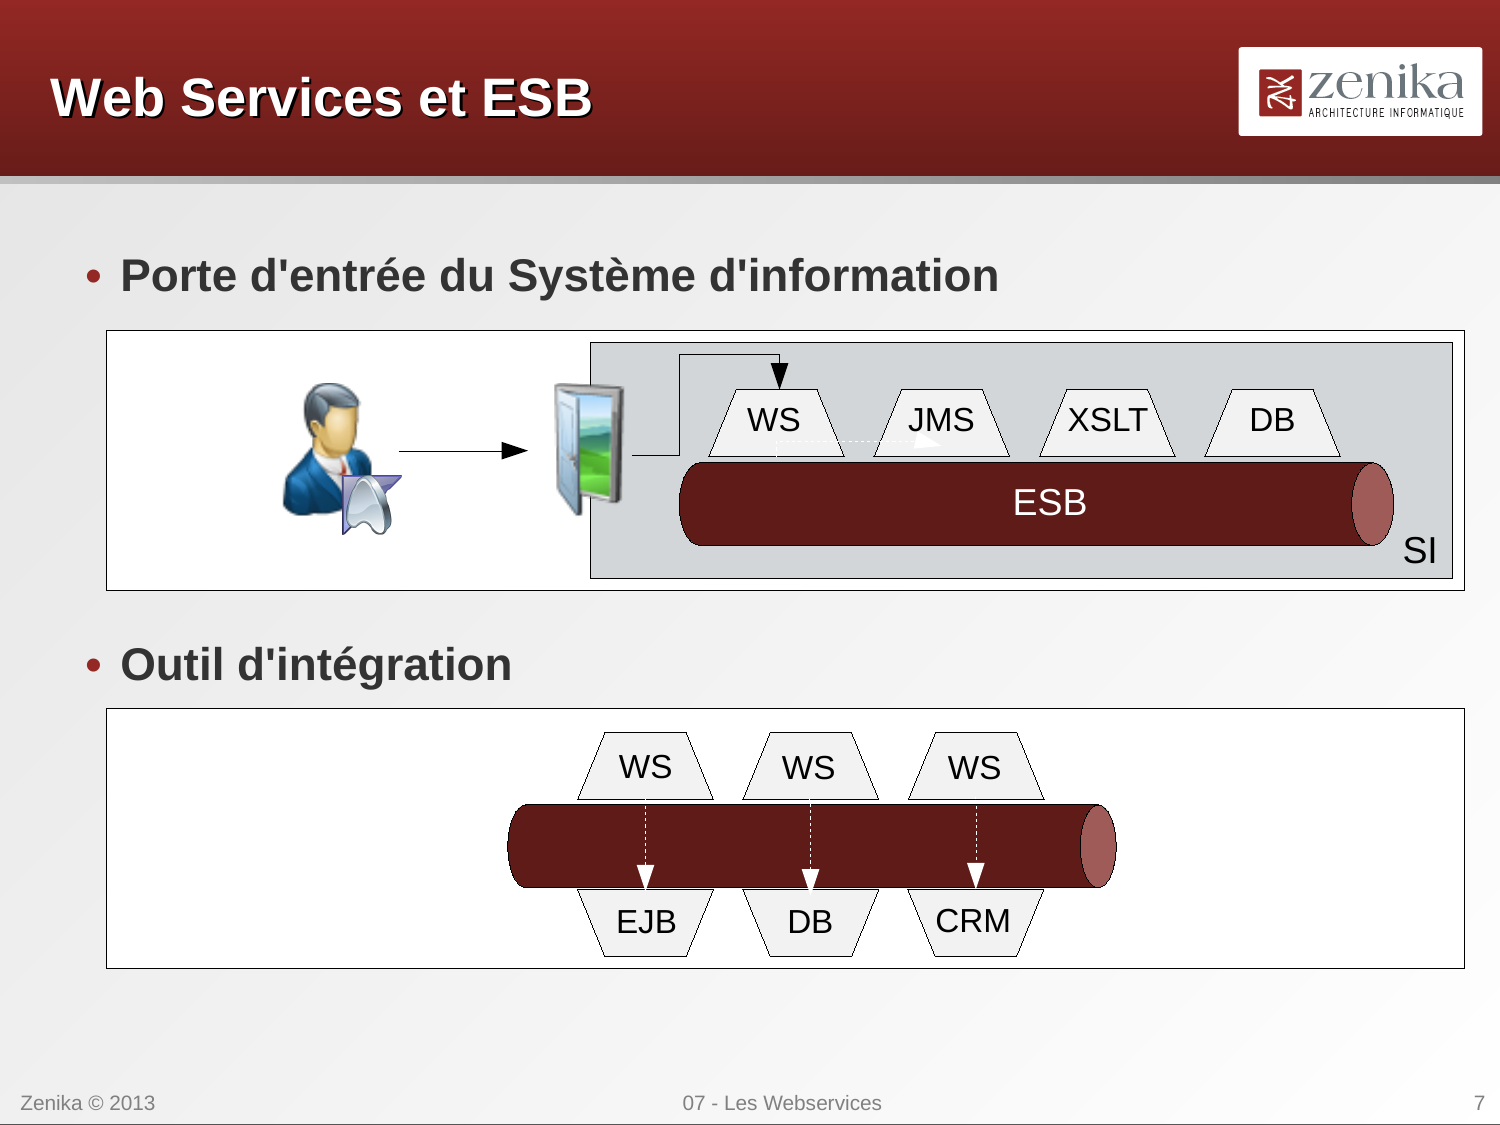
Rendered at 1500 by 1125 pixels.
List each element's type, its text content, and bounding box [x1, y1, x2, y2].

list Porte d'entrée du Système d'information Outil d'intégration [50, 249, 1435, 1079]
text_box [1204, 389, 1341, 457]
text_box [1164, 429, 1176, 457]
text_box XSLT [1052, 394, 1164, 457]
text_box WS [755, 736, 862, 800]
text_box WS [732, 394, 816, 446]
picture [1257, 58, 1464, 125]
text_box [873, 408, 1010, 457]
text_box JMS [893, 394, 990, 446]
text_box [899, 389, 985, 394]
title Web Services et ESB [50, 15, 1206, 180]
text_box [1039, 425, 1052, 457]
text_box [679, 462, 1371, 546]
picture [265, 383, 402, 535]
text_box EJB [601, 895, 693, 948]
text_box [1064, 389, 1150, 394]
text_box [708, 389, 845, 457]
text_box CRM [920, 895, 1027, 948]
text_box WS [921, 736, 1028, 800]
text_box [106, 708, 1465, 969]
text_box ESB [998, 474, 1103, 557]
picture [528, 383, 662, 518]
text_box DB [762, 895, 859, 948]
text_box WS [594, 736, 697, 798]
text_box SI [590, 342, 1453, 579]
text_box DB [1234, 394, 1311, 446]
text_box [1435, 330, 1465, 591]
